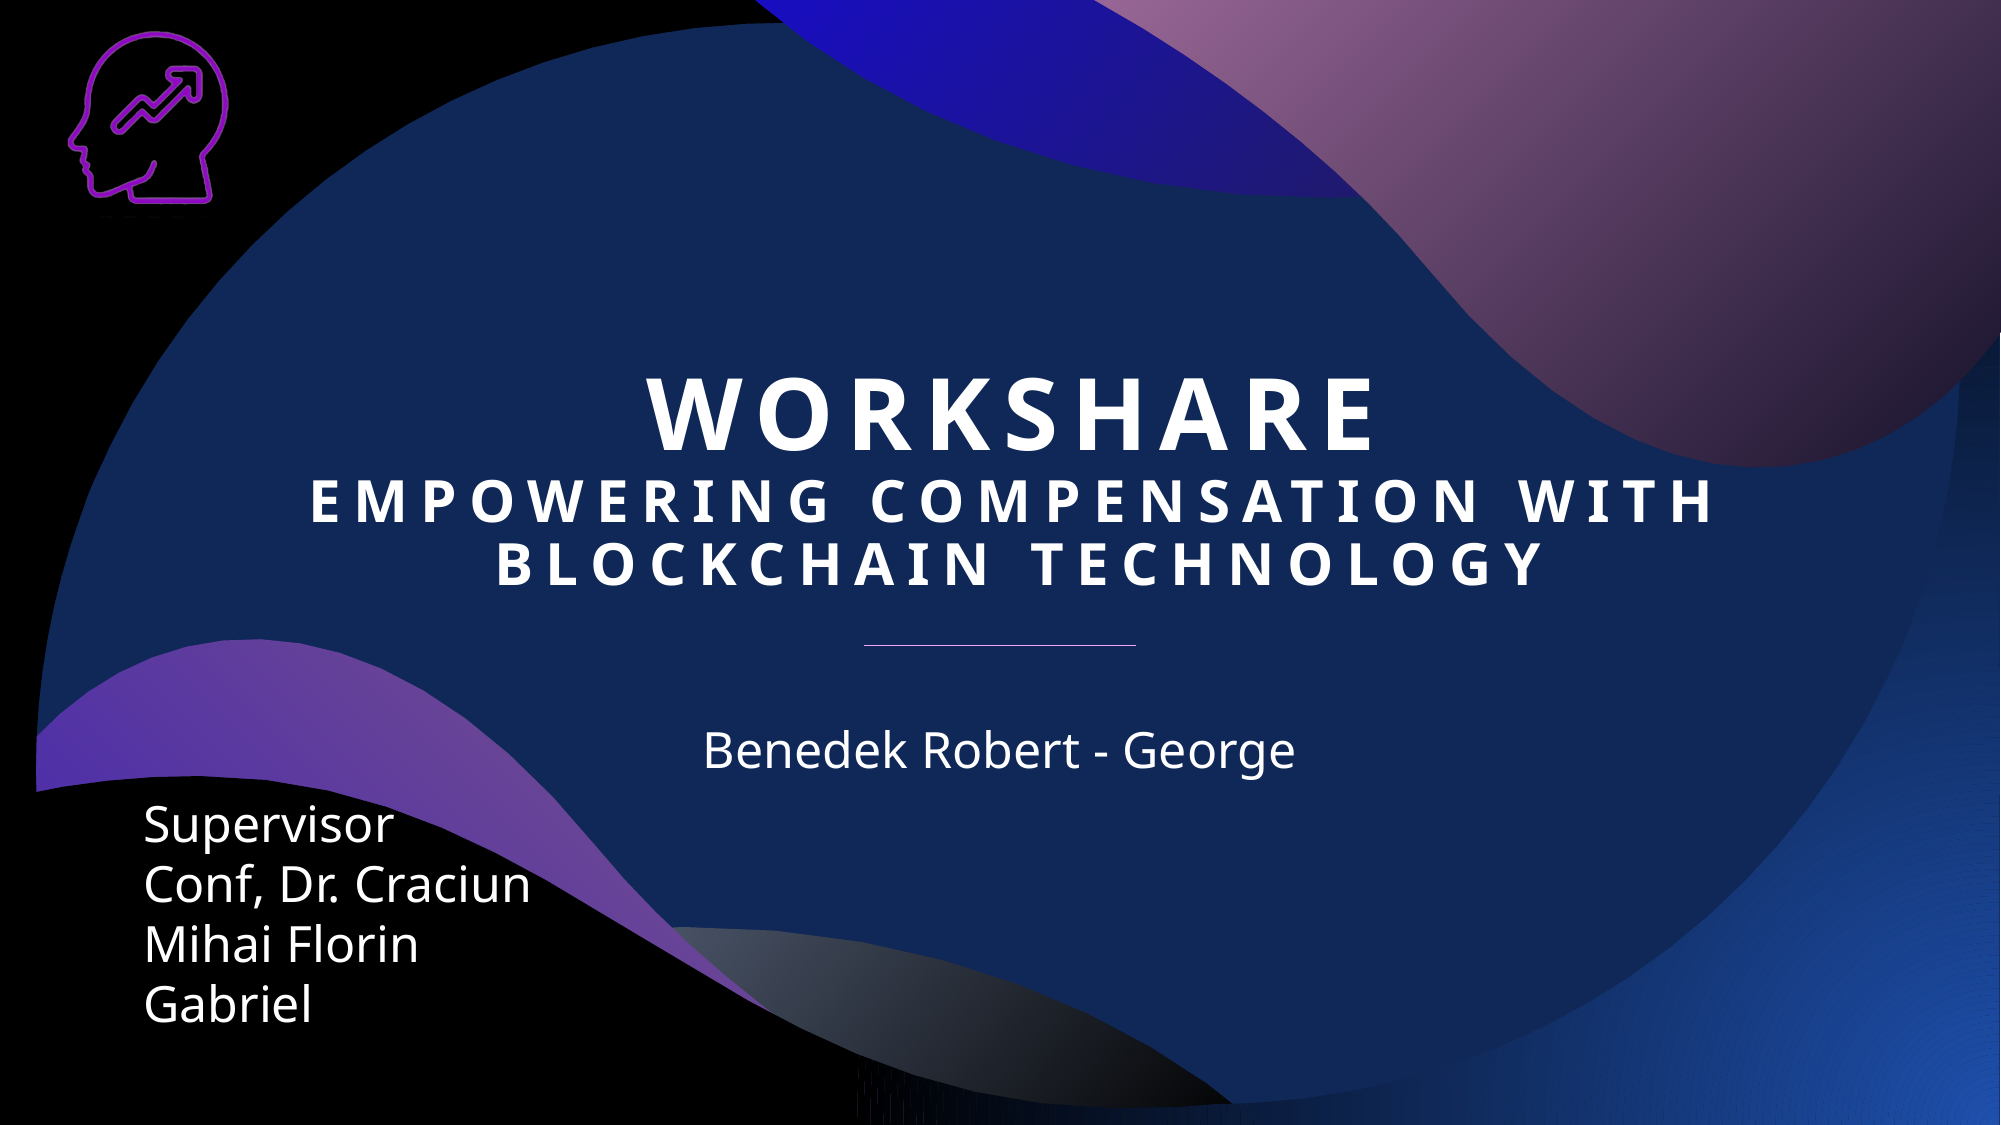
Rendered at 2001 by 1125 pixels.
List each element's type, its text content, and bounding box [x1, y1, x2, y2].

subtitle Benedek Robert - George [420, 717, 1580, 843]
picture [23, 6, 267, 218]
title WorkShare Empowering Compensation with Blockchain Technology [203, 356, 1832, 601]
text_box Supervisor Conf, Dr. Craciun Mihai Florin Gabriel [128, 784, 579, 982]
